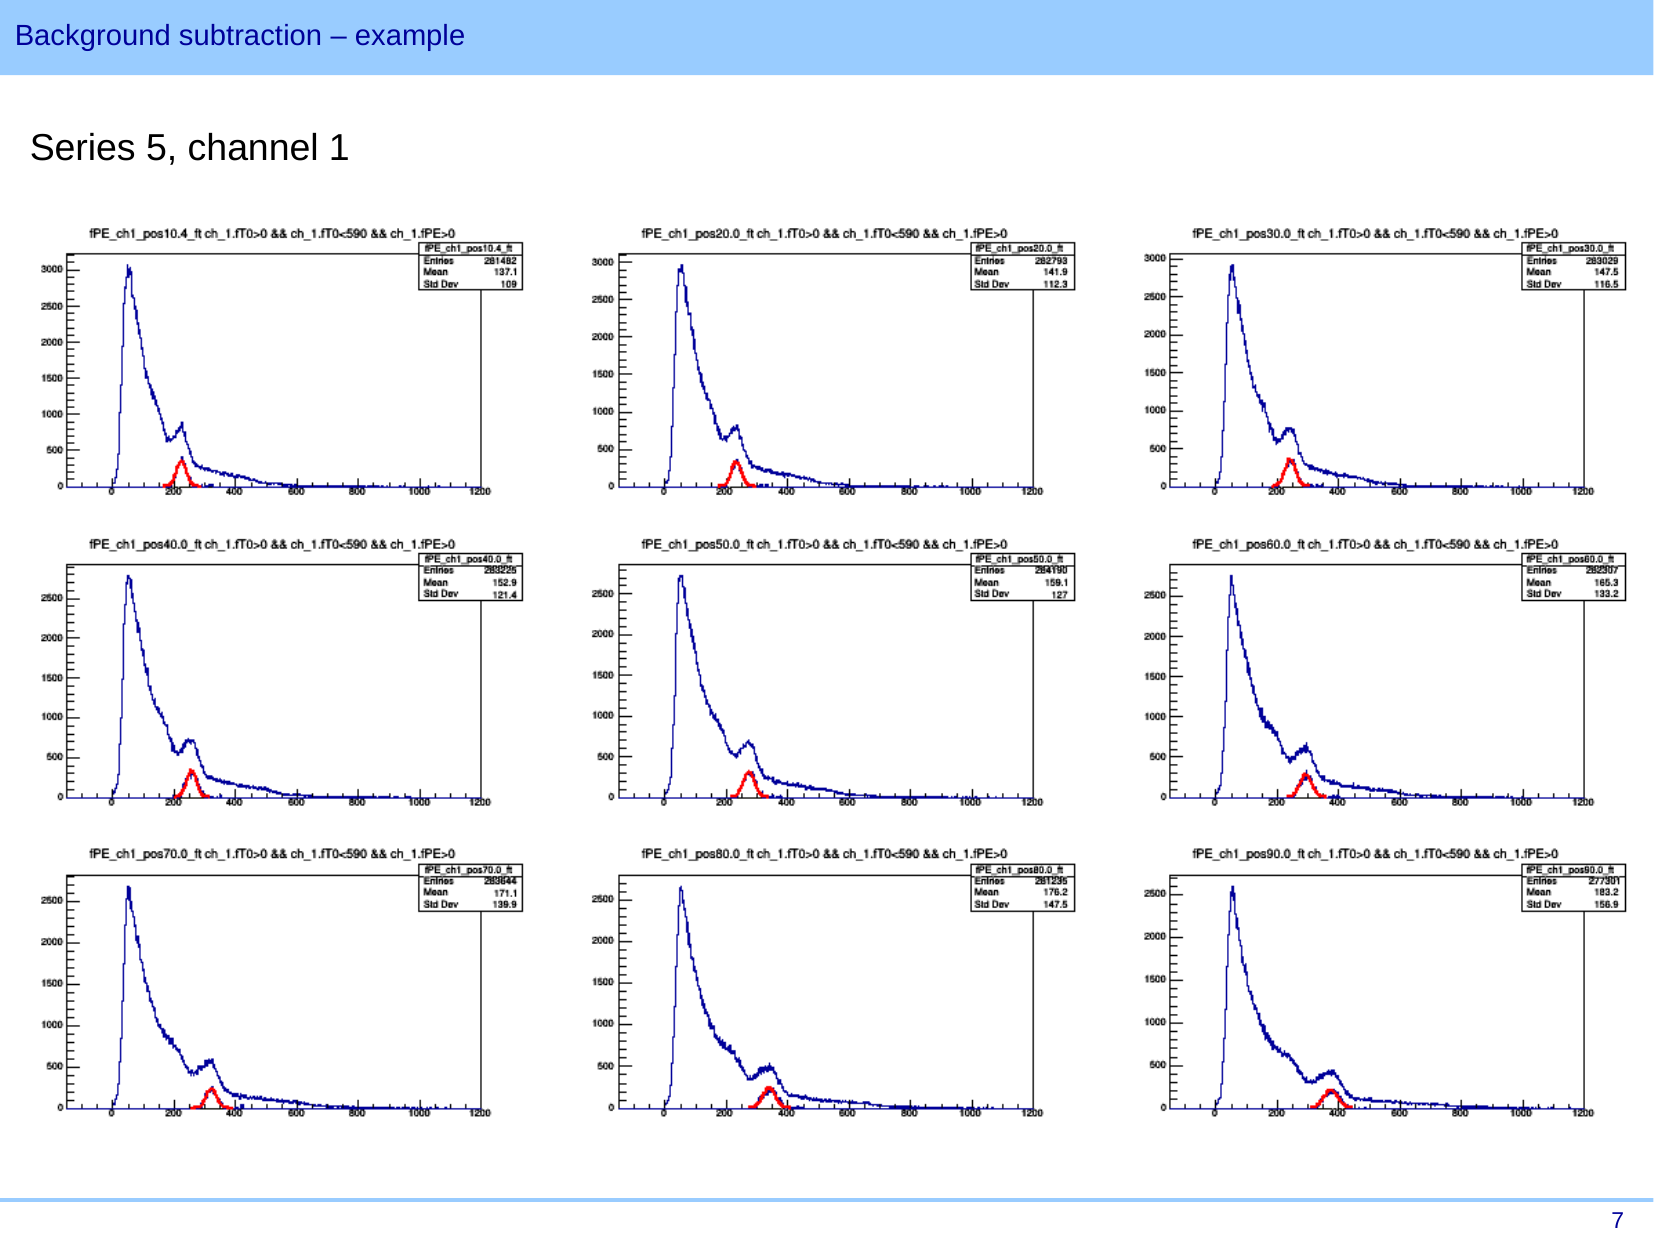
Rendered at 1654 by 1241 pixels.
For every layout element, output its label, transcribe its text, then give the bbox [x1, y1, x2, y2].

text_box Series 5, channel 1 [15, 119, 976, 177]
text_box [0, 0, 1654, 76]
text_box 7 [1590, 1200, 1654, 1241]
text_box Background subtraction – example [0, 11, 1096, 60]
picture [0, 216, 1654, 1147]
